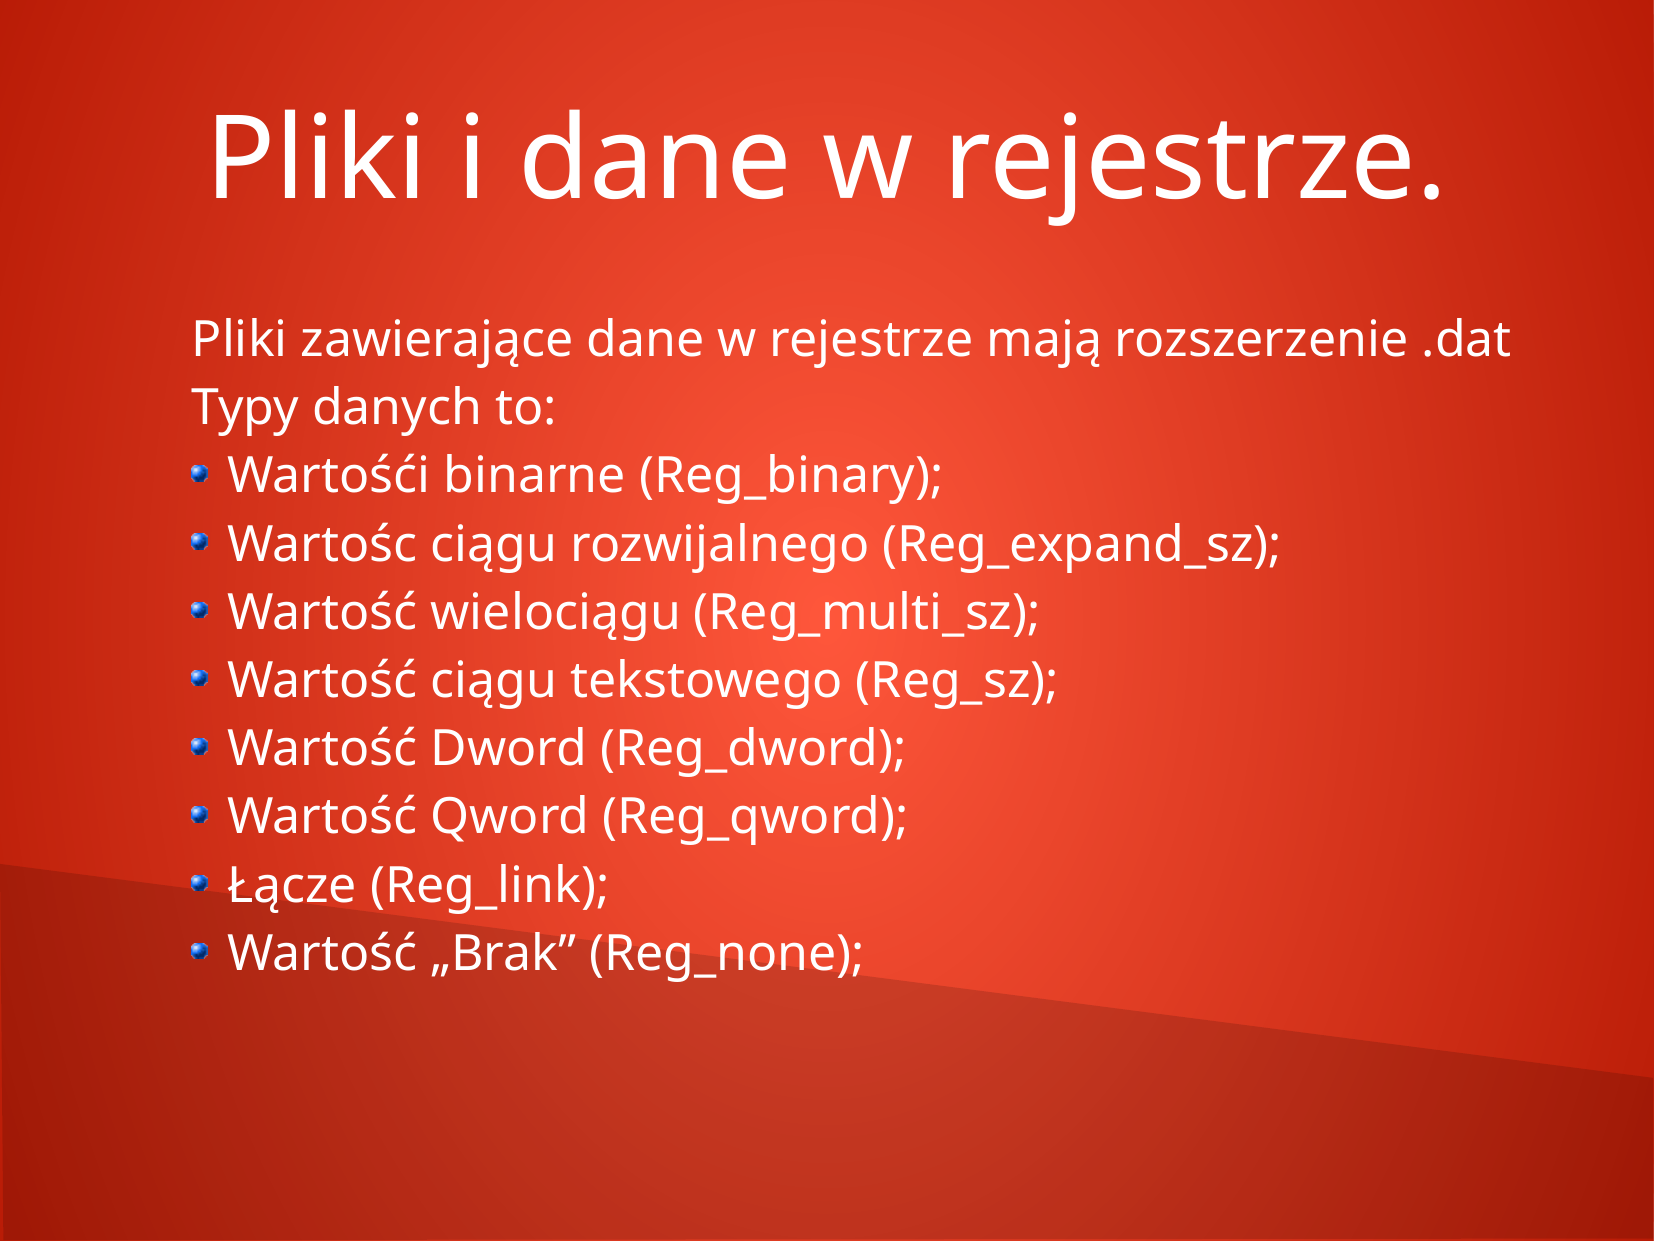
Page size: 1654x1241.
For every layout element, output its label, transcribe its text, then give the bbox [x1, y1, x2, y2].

text_box Pliki zawierające dane w rejestrze mają rozszerzenie .dat Typy danych to: Wartośći binarne (Reg_binary); Wartośc ciągu rozwijalnego (Reg_expand_sz); Wartość wielociągu (Reg_multi_sz); Wartość ciągu tekstowego (Reg_sz); Wartość Dword (Reg_dword); Wartość Qword (Reg_qword); Łącze (Reg_link); Wartość „Brak” (Reg_none); [177, 295, 1536, 1052]
title Pliki i dane w rejestrze. [82, 49, 1571, 257]
